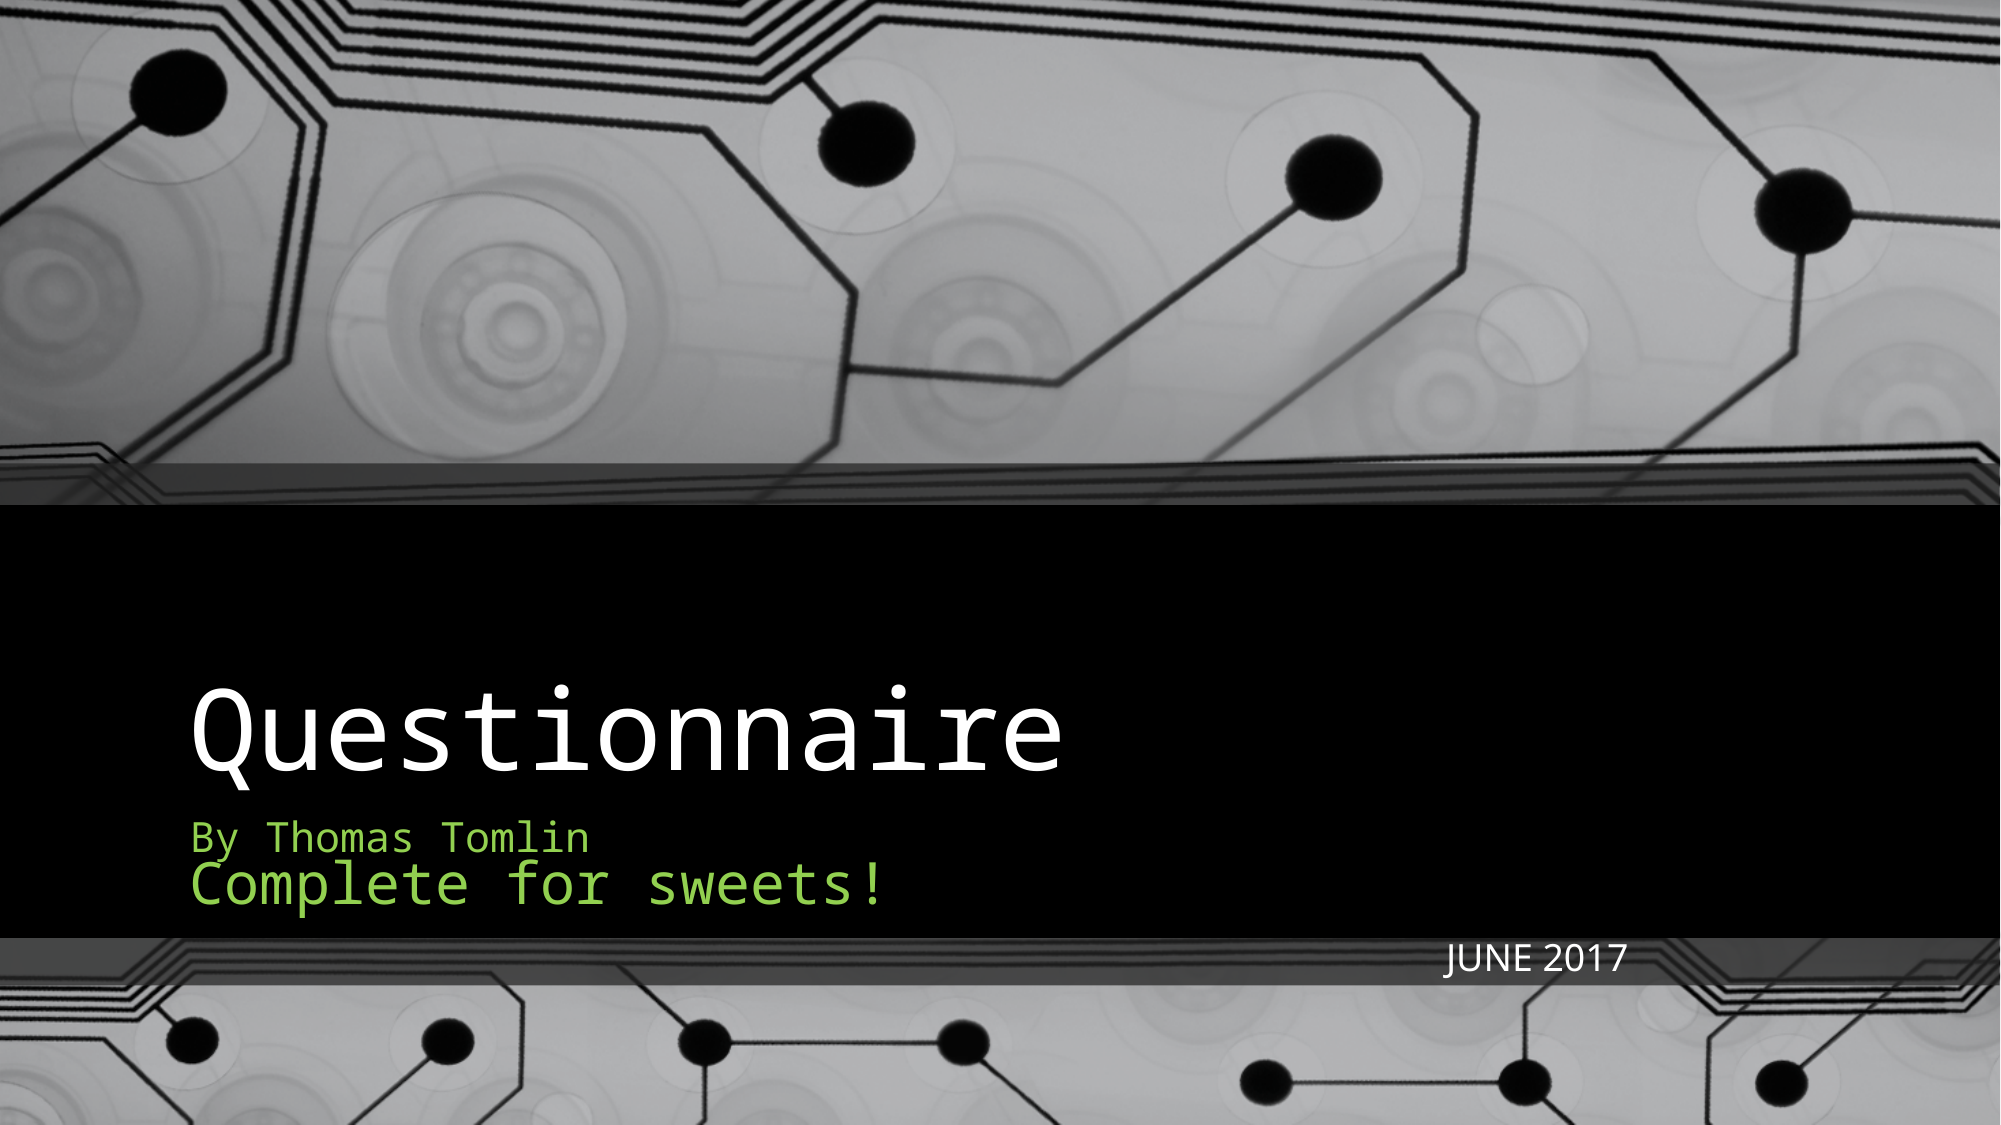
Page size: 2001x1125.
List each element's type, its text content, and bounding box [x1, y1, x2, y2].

text_box JUNE 2017 [1431, 926, 1821, 988]
subtitle By Thomas Tomlin Complete for sweets! [174, 812, 1825, 925]
title Questionnaire [174, 519, 1825, 801]
